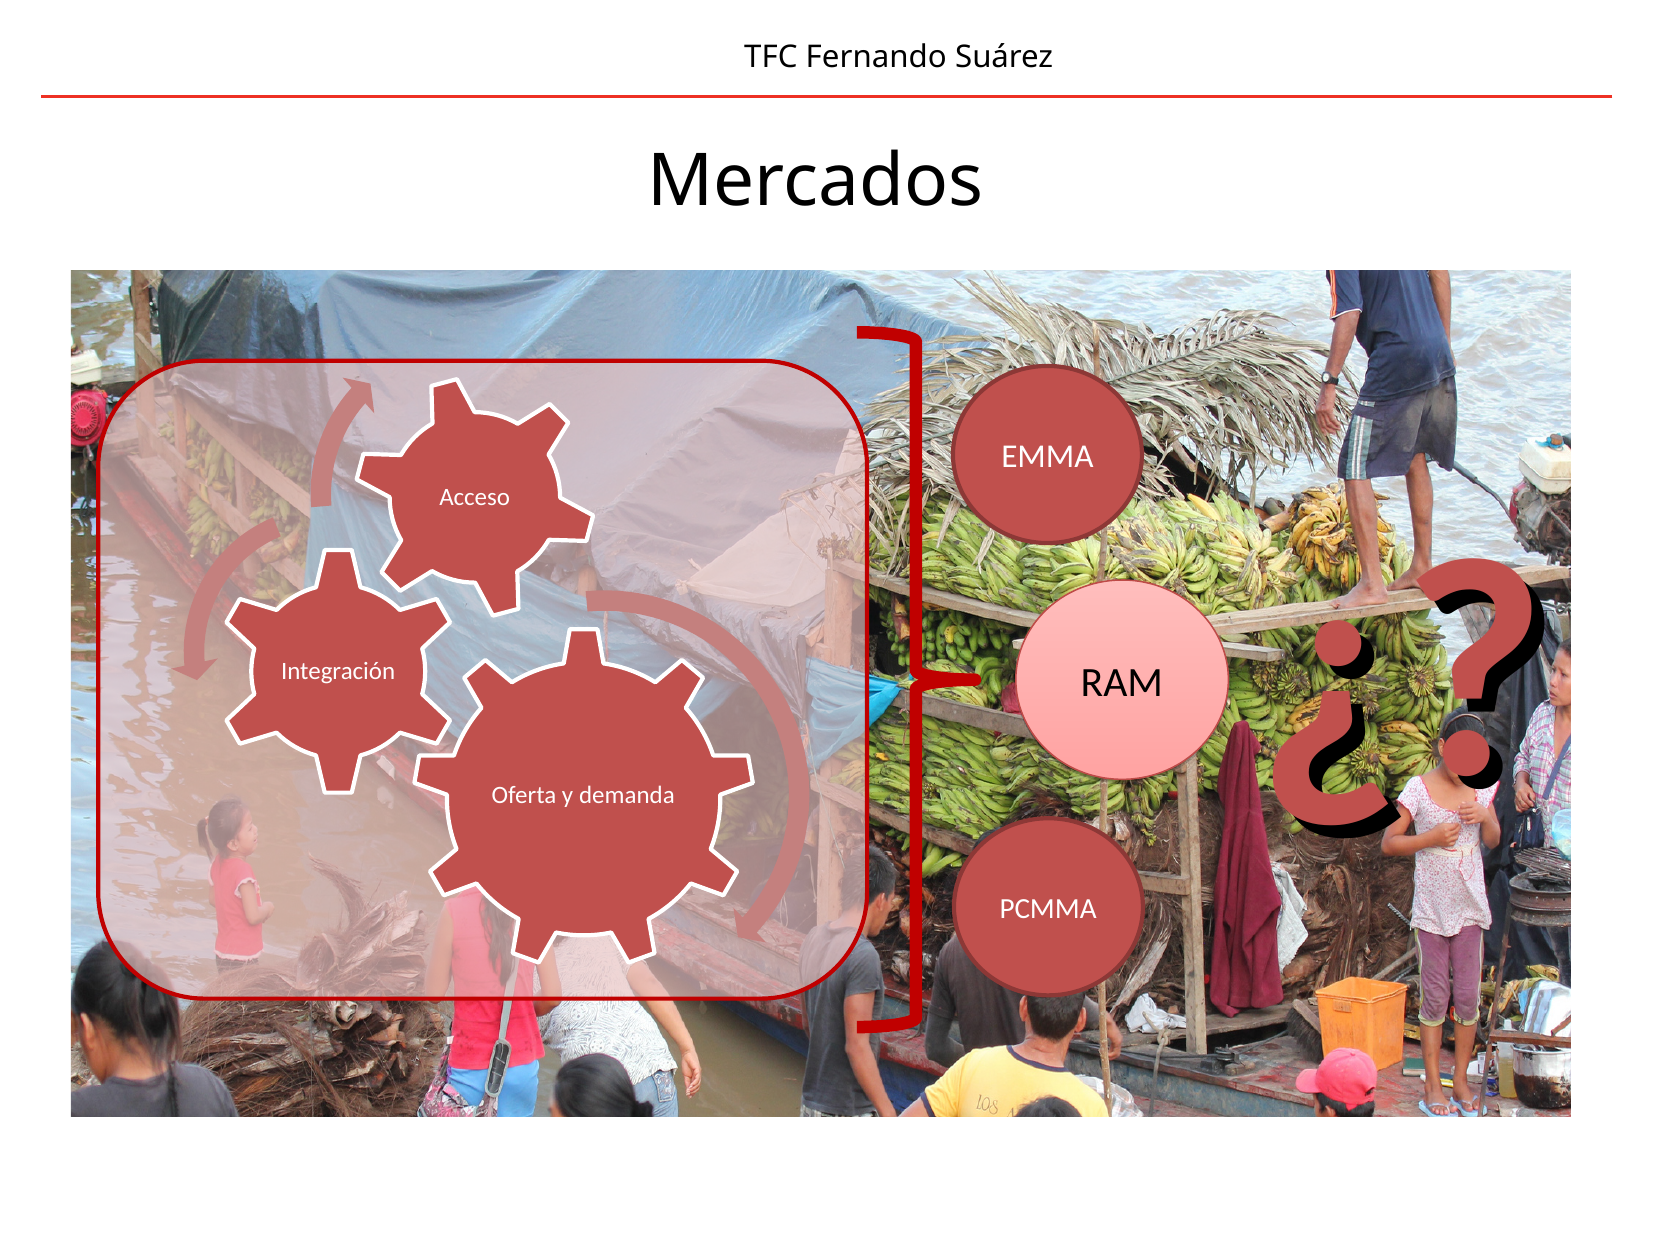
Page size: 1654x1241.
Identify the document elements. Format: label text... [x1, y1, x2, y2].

text_box Integración [226, 549, 451, 793]
title Mercados [71, 73, 1560, 280]
text_box Acceso [356, 379, 594, 616]
text_box RAM [1015, 579, 1229, 780]
text_box Oferta y demanda [414, 629, 753, 963]
text_box EMMA [952, 365, 1142, 544]
picture [70, 270, 1571, 1117]
text_box [98, 360, 868, 999]
text_box ¿? [1232, 454, 1571, 845]
text_box PCMMA [953, 818, 1143, 996]
